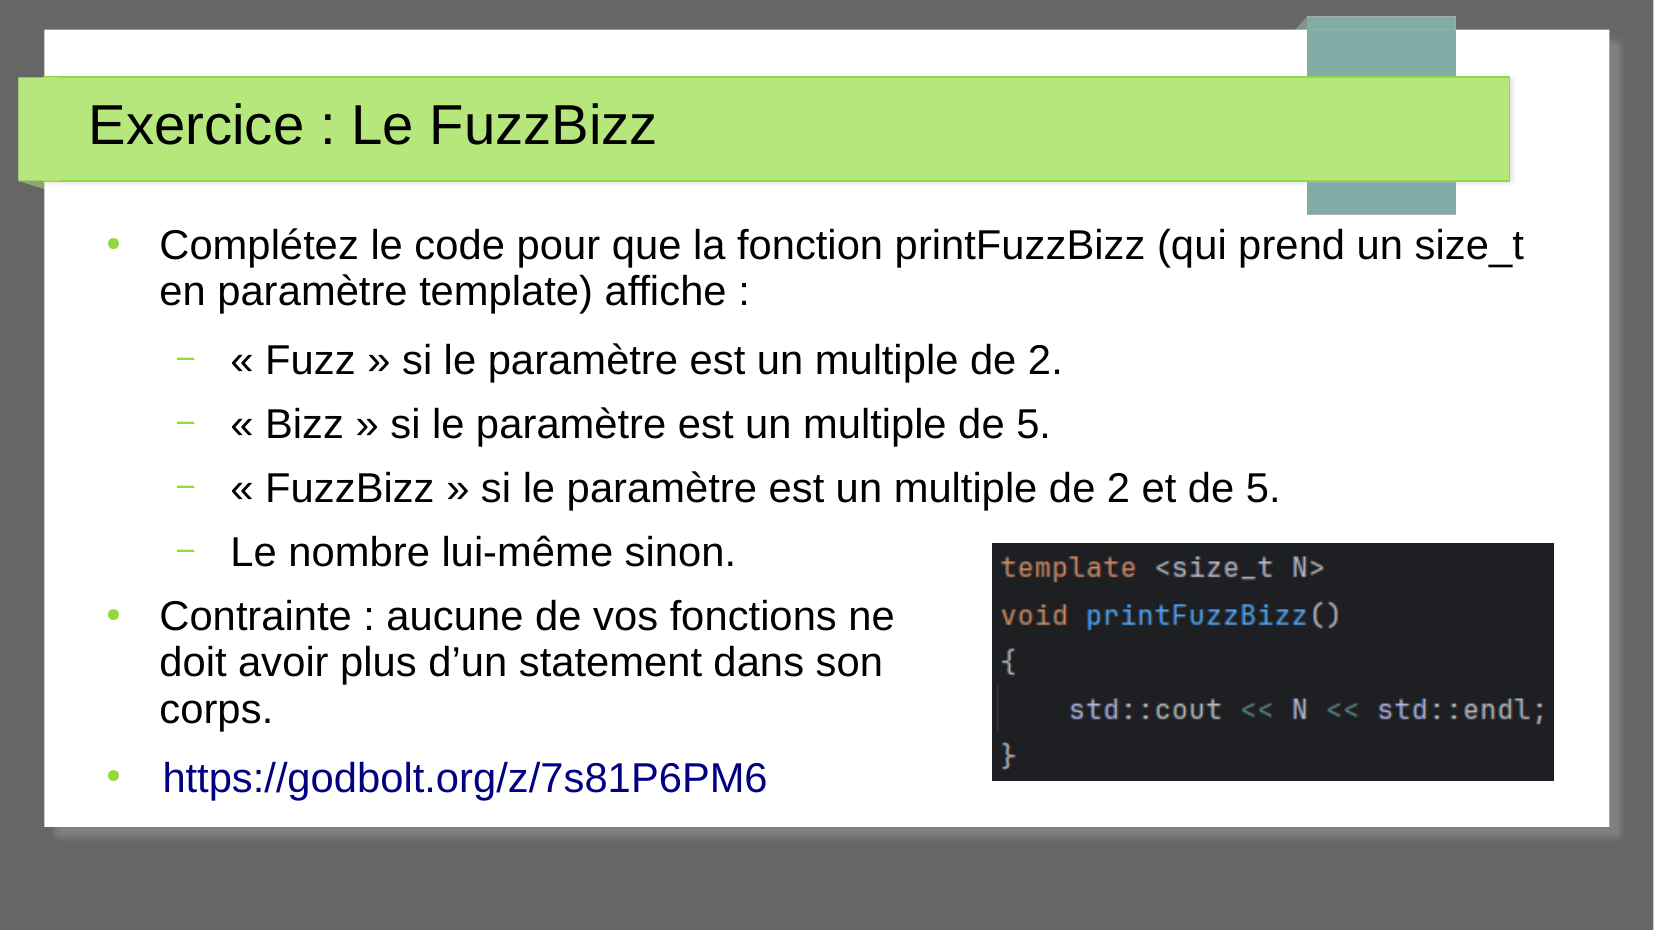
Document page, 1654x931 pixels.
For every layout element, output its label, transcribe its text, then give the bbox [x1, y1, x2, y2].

title Exercice : Le FuzzBizz [88, 73, 1506, 178]
picture [992, 543, 1554, 782]
list Complétez le code pour que la fonction printFuzzBizz (qui prend un size_t en paramètre template) affiche : « Fuzz » si le paramètre est un multiple de 2. « Bizz » si le paramètre est un multiple de 5. « FuzzBizz » si le paramètre est un multiple de 2 et de 5. Le nombre lui-même sinon. Contrainte : aucune de vos fonctions ne doit avoir plus d’un statement dans son corps. [88, 221, 1565, 813]
text_box https://godbolt.org/z/7s81P6PM6 [147, 747, 798, 804]
